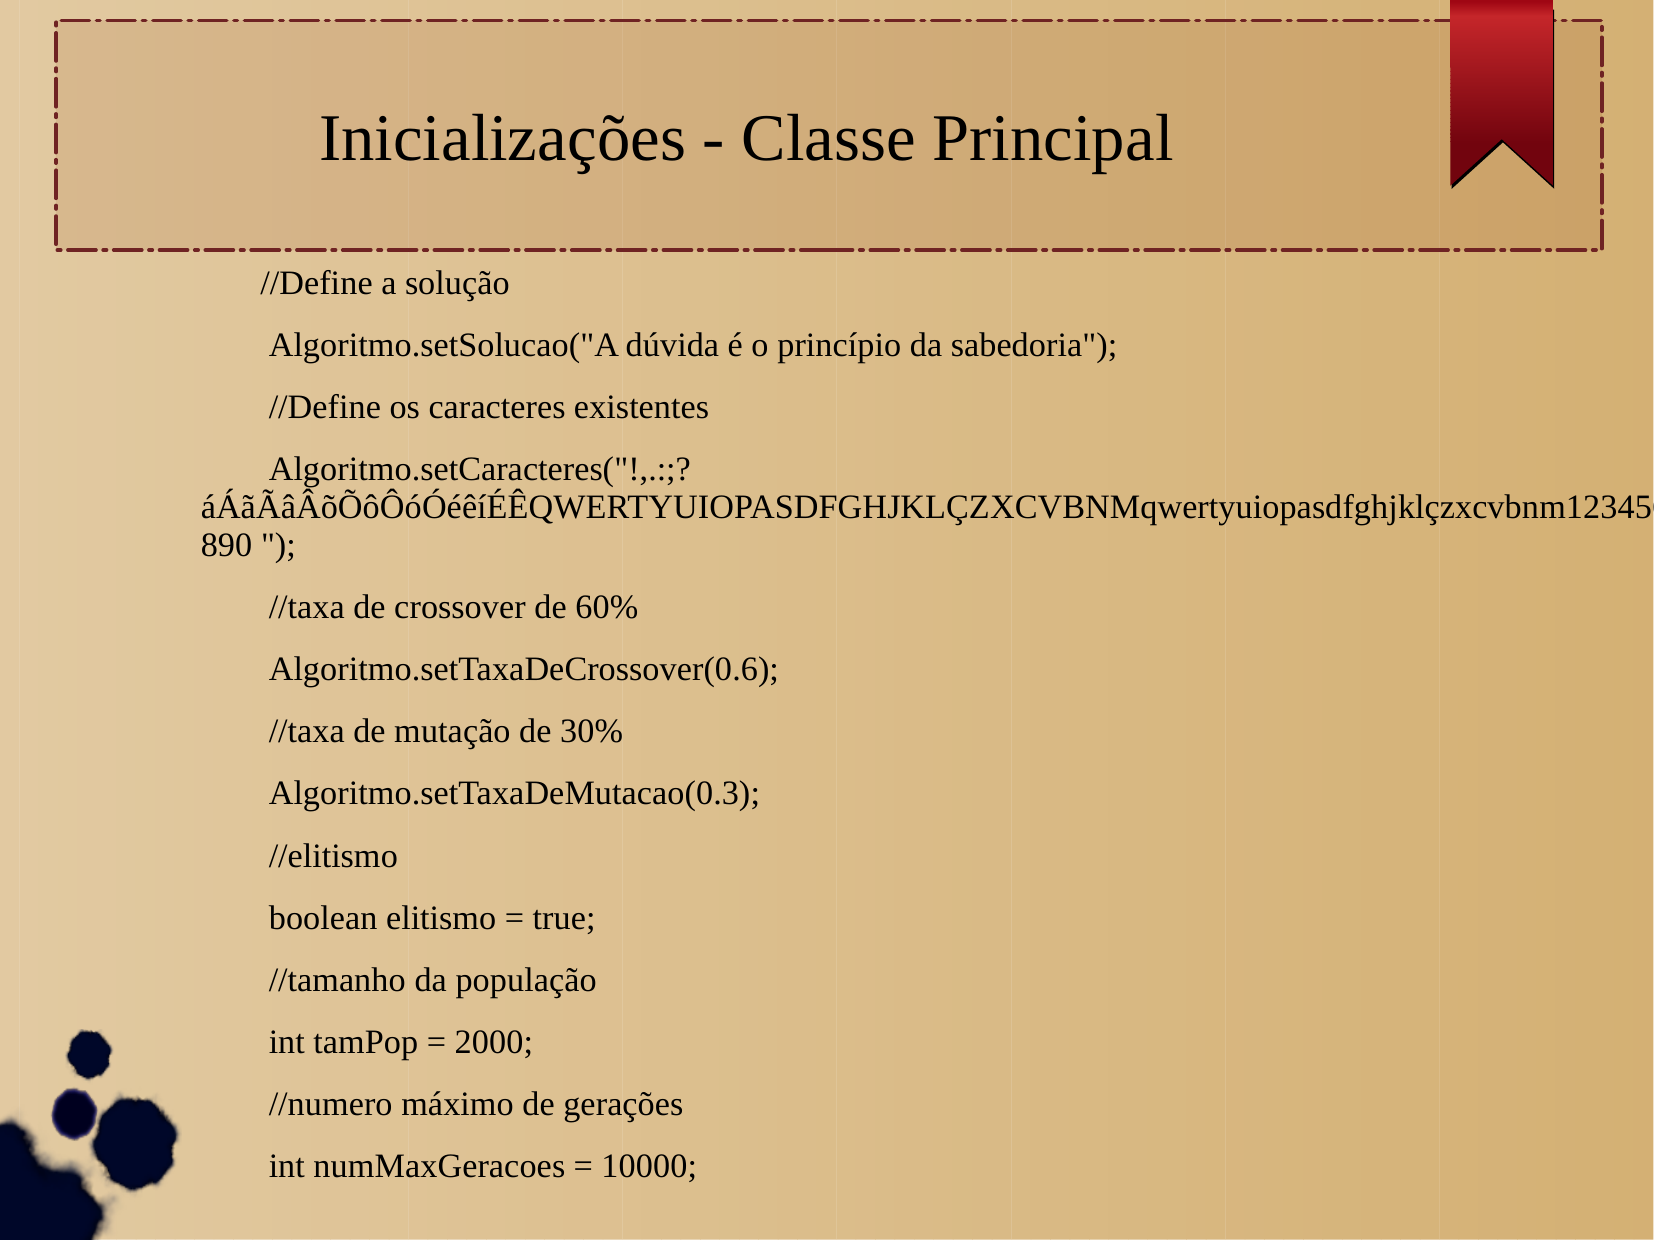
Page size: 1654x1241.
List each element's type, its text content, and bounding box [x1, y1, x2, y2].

list //Define a solução Algoritmo.setSolucao("A dúvida é o princípio da sabedoria"); //Define os caracteres existentes Algoritmo.setCaracteres("!,.:;?áÁãÃâÂõÕôÔóÓéêíÉÊQWERTYUIOPASDFGHJKLÇZXCVBNMqwertyuiopasdfghjklçzxcvbnm1234567890 "); //taxa de crossover de 60% Algoritmo.setTaxaDeCrossover(0.6); //taxa de mutação de 30% Algoritmo.setTaxaDeMutacao(0.3); //elitismo boolean elitismo = true; //tamanho da população int tamPop = 2000; //numero máximo de gerações int numMaxGeracoes = 10000; [200, 263, 1654, 1193]
title Inicializações - Classe Principal [82, 47, 1412, 229]
